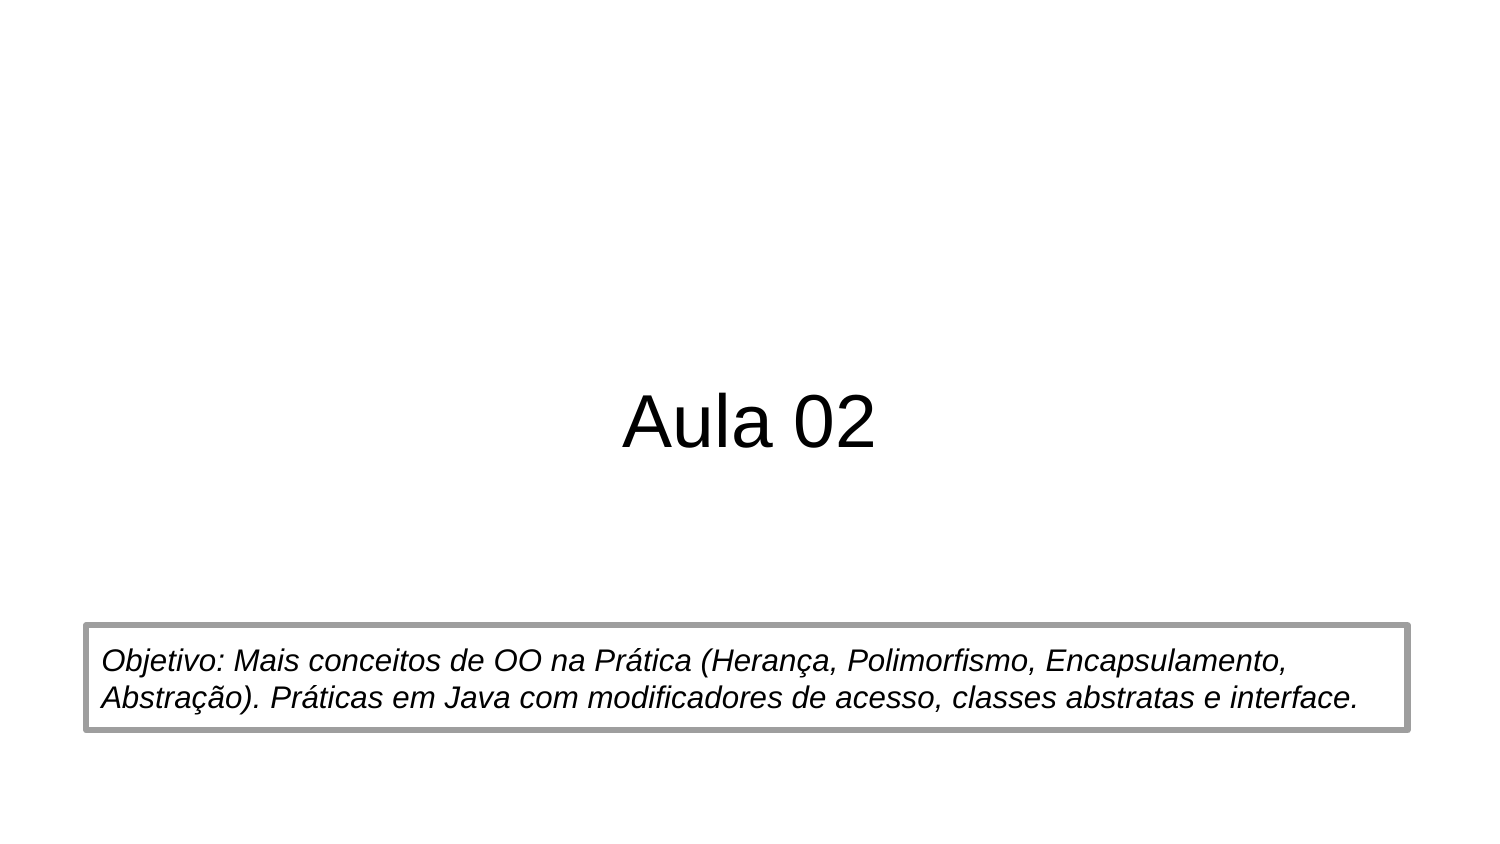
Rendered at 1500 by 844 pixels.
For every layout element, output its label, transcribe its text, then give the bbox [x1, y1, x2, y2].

text_box Objetivo: Mais conceitos de OO na Prática (Herança, Polimorfismo, Encapsulamento, Abstração). Práticas em Java com modificadores de acesso, classes abstratas e interface. [86, 625, 1408, 731]
title Aula 02 [51, 352, 1449, 491]
